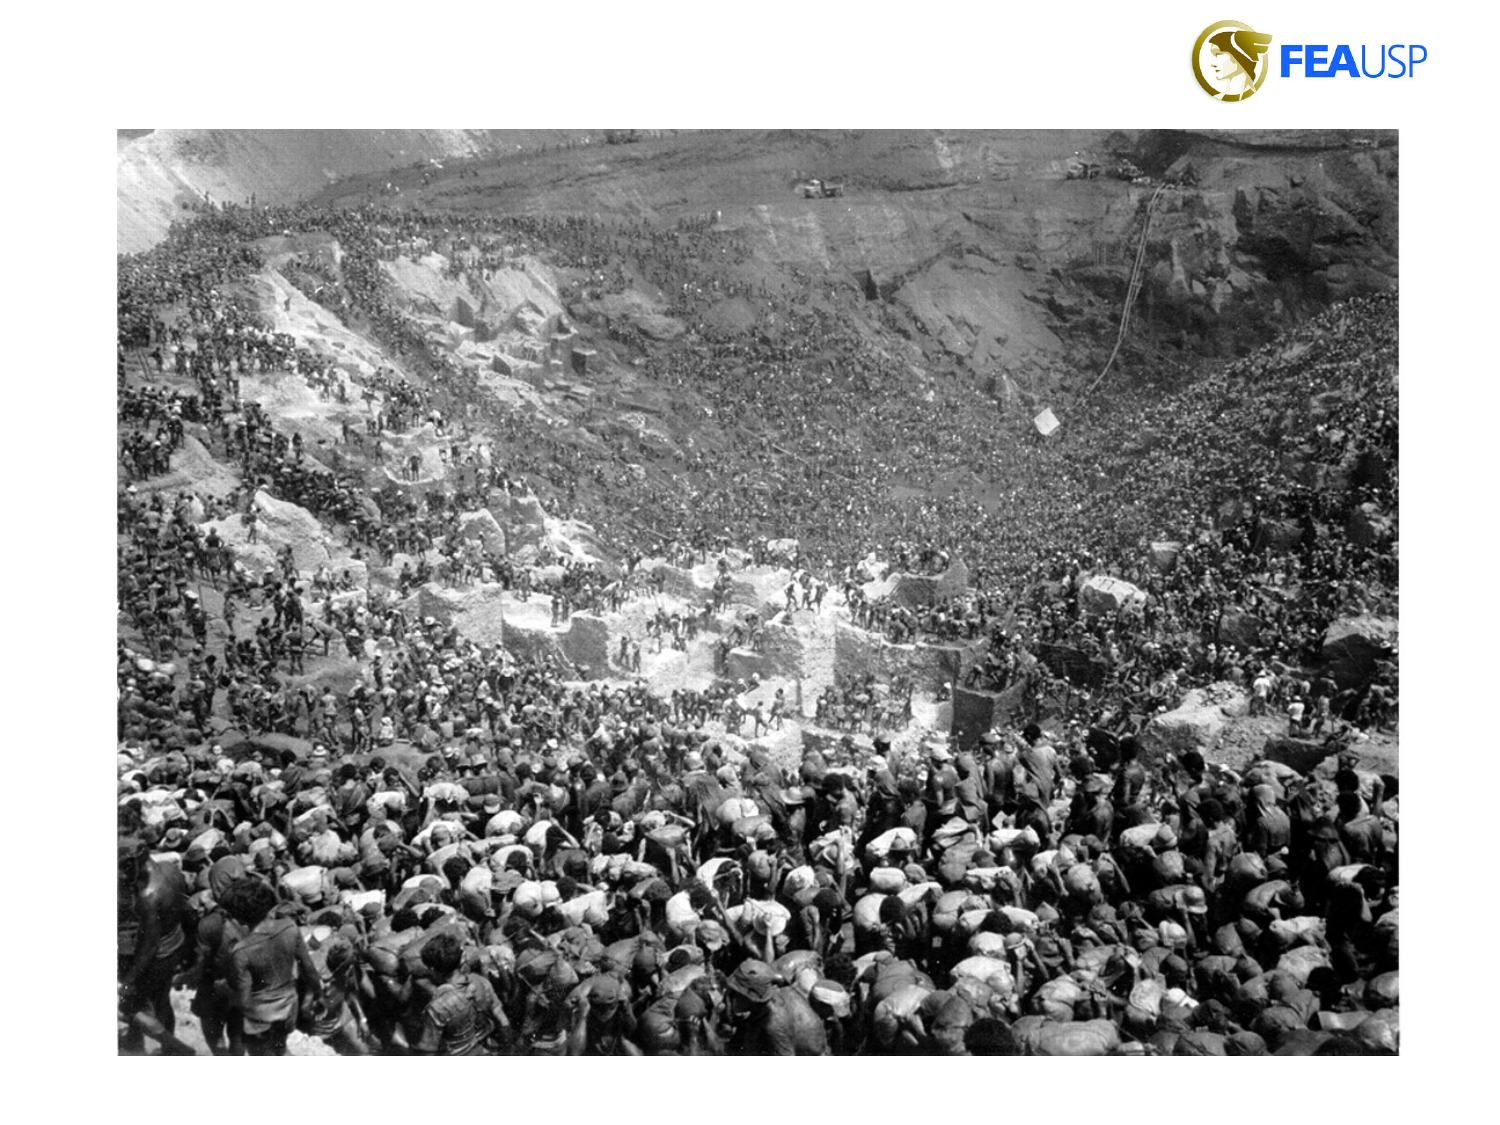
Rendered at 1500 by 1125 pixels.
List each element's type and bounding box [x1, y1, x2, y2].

picture [1187, 19, 1427, 105]
picture [117, 129, 1406, 1056]
